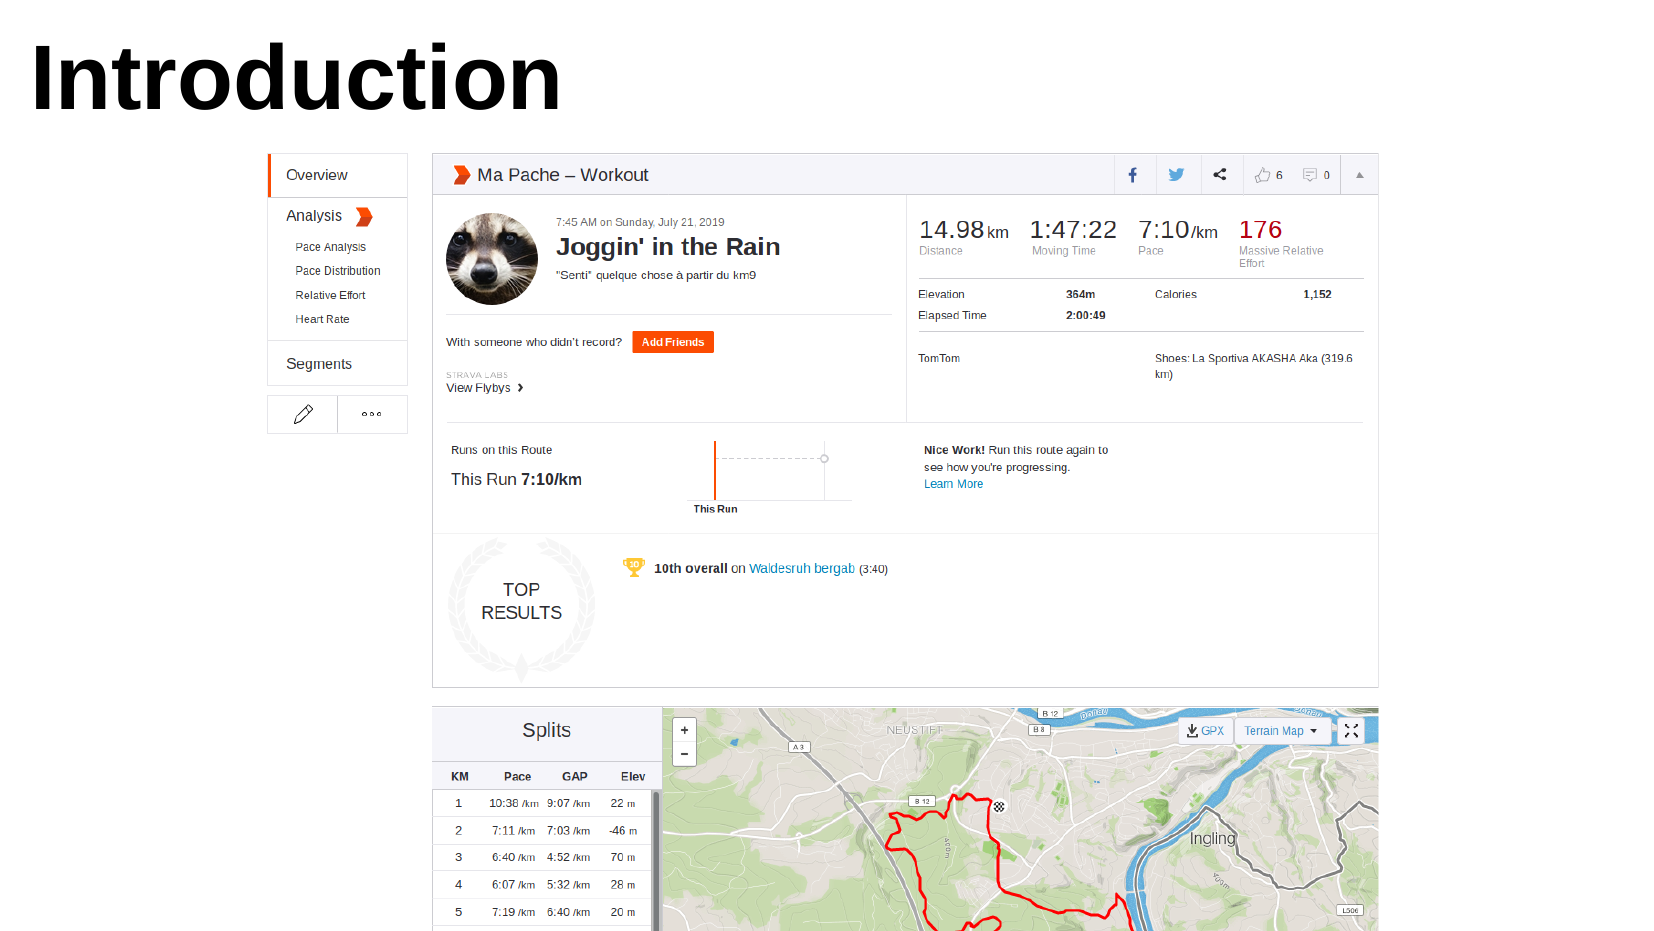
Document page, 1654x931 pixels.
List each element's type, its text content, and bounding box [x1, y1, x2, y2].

picture [255, 136, 1399, 931]
title Introduction [30, 0, 1489, 156]
